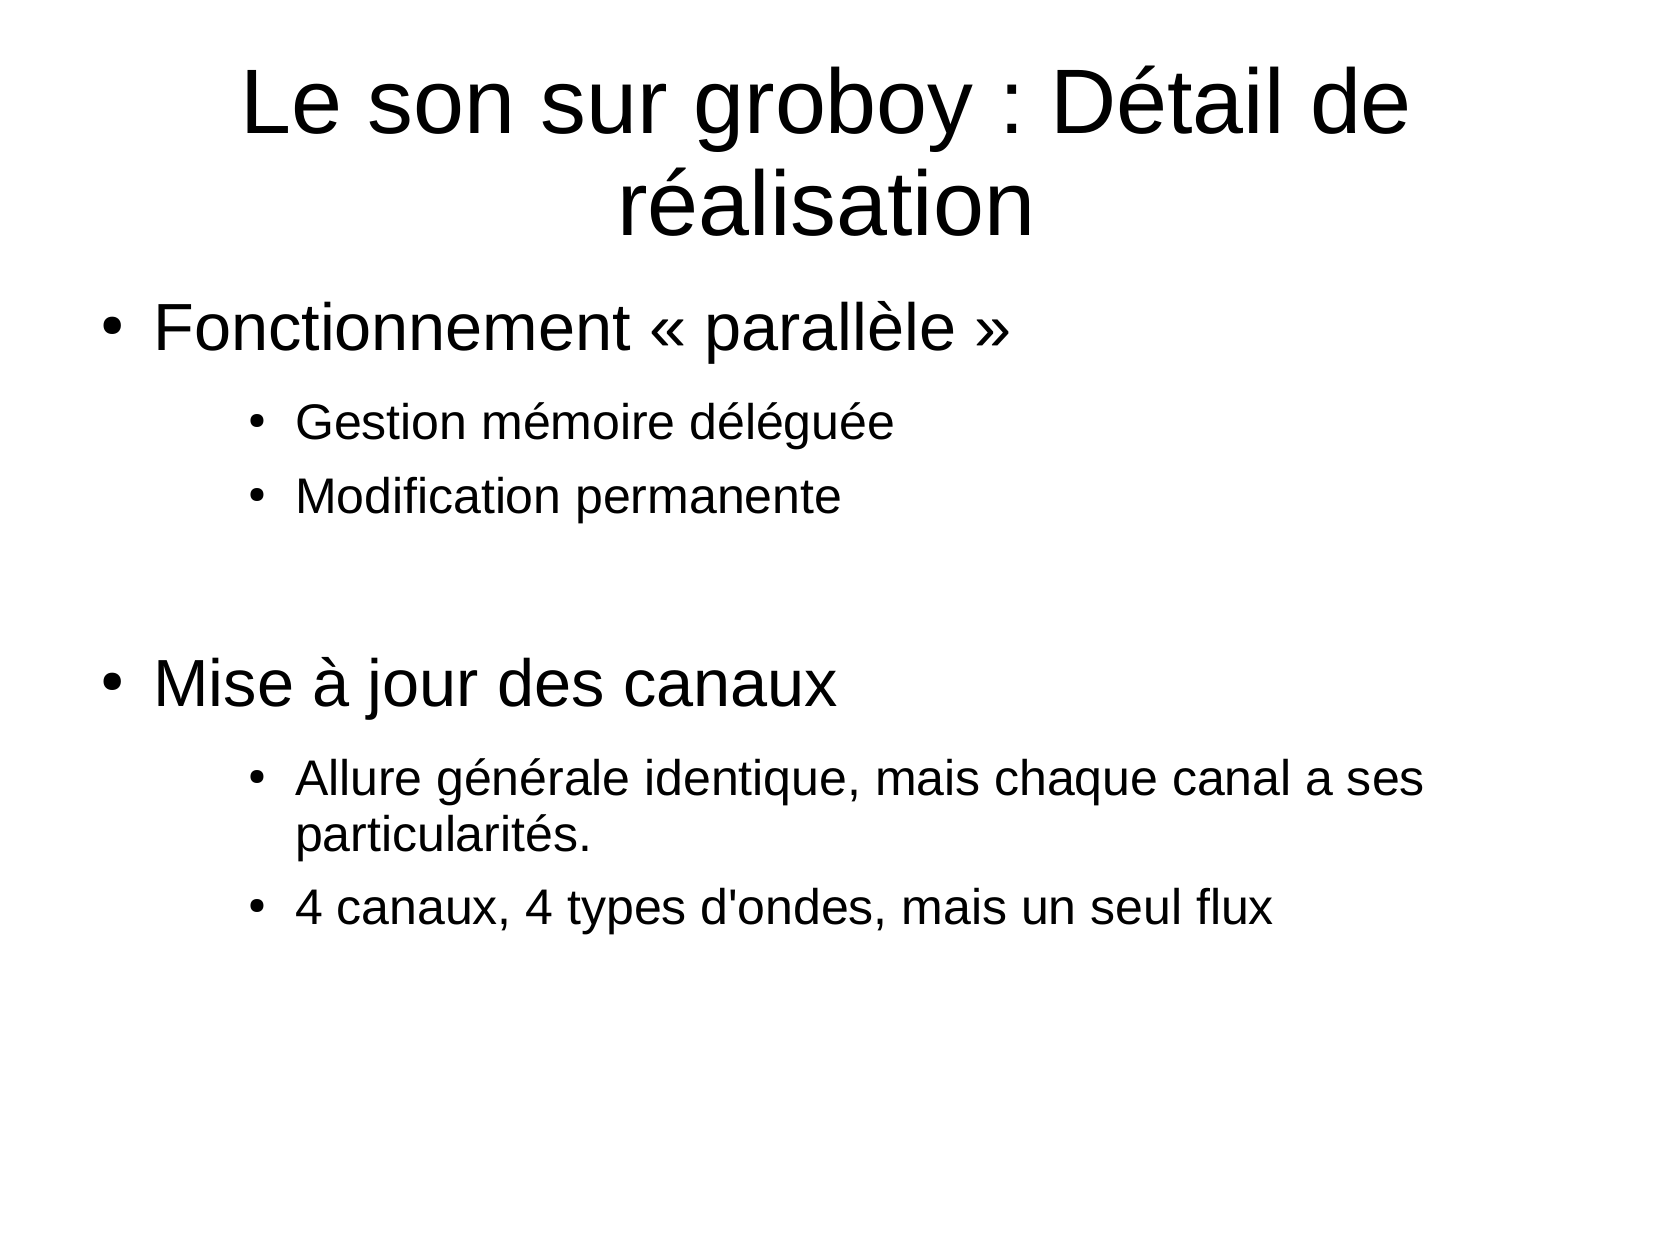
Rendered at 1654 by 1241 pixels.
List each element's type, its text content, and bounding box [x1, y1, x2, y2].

title Le son sur groboy : Détail de réalisation [82, 49, 1571, 257]
list Fonctionnement « parallèle » Gestion mémoire déléguée Modification permanente Mise à jour des canaux Allure générale identique, mais chaque canal a ses particularités. 4 canaux, 4 types d'ondes, mais un seul flux [82, 290, 1538, 1010]
